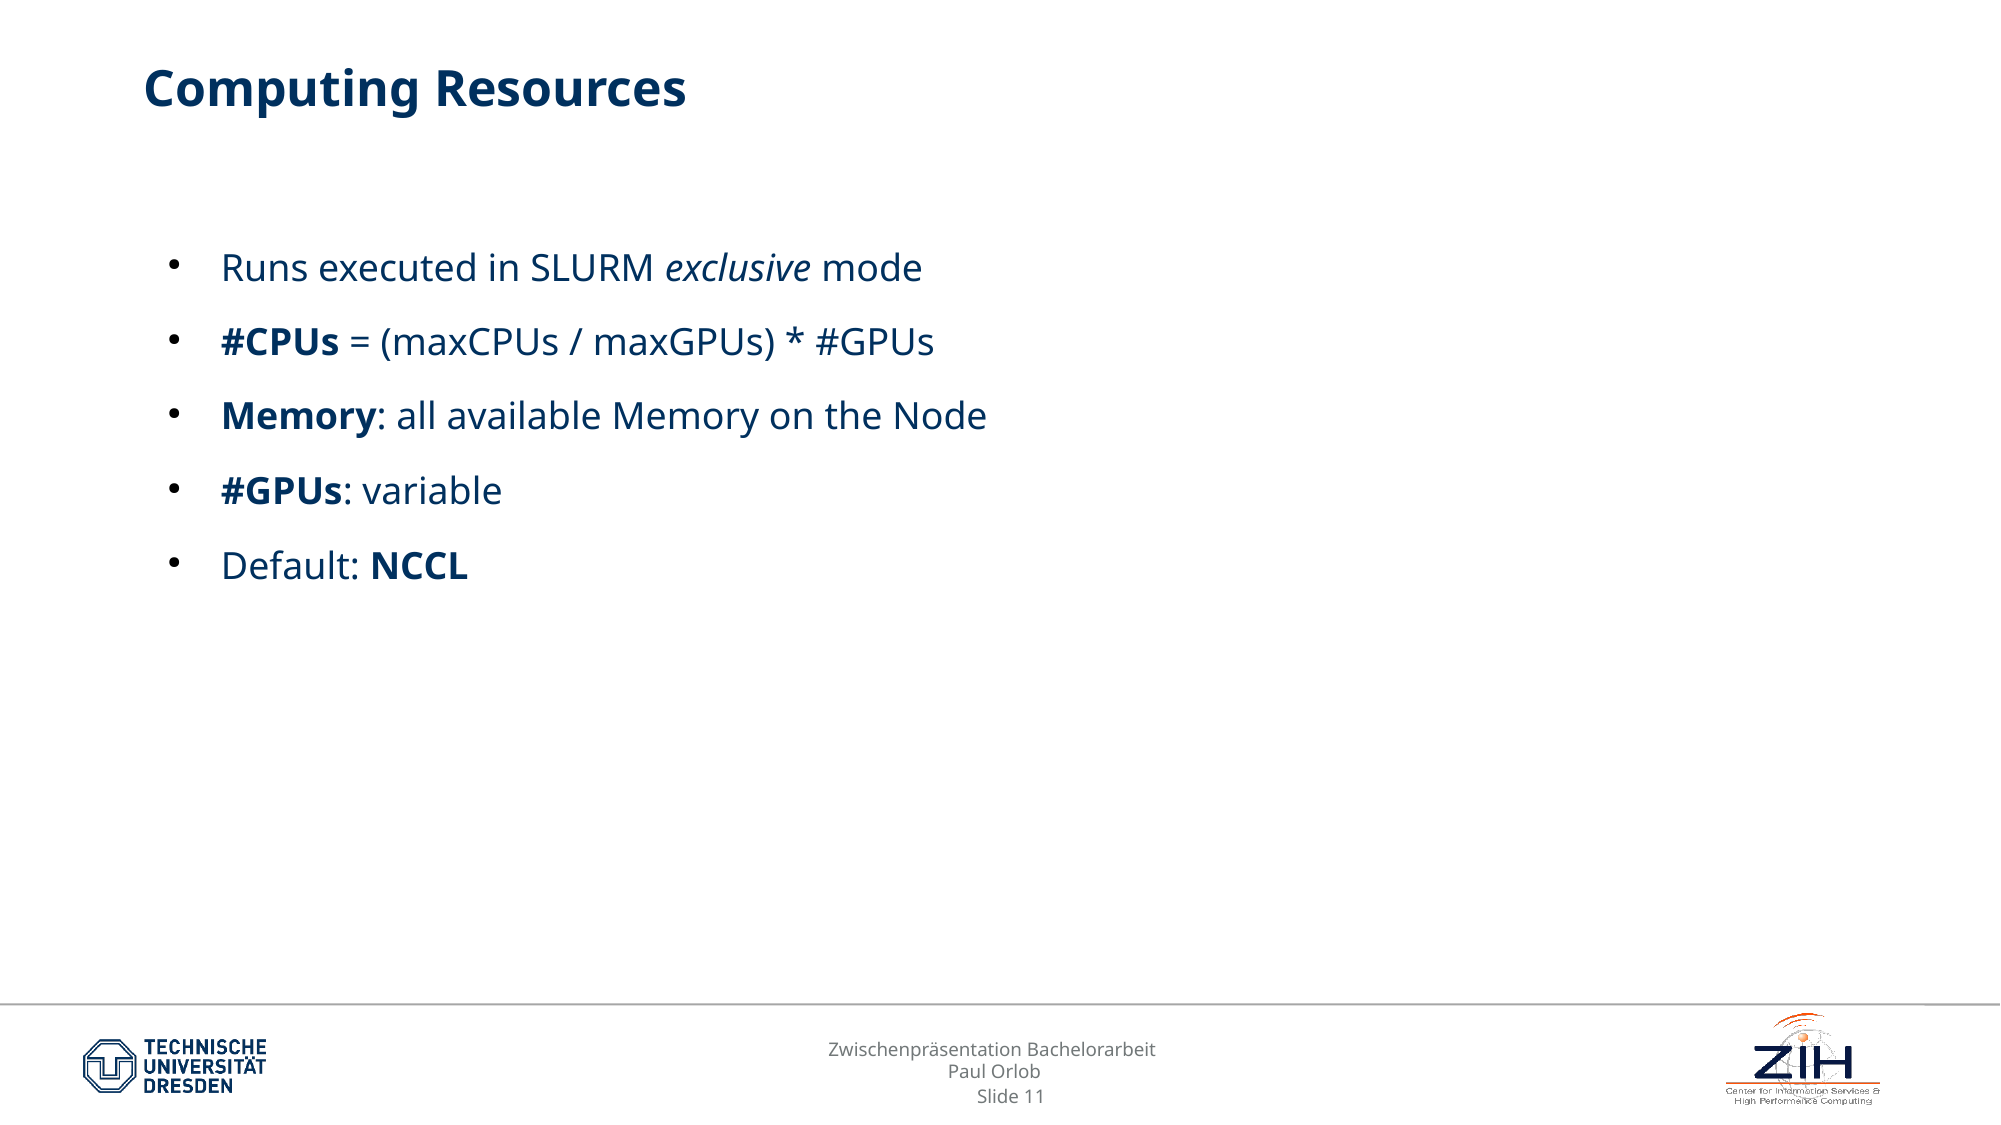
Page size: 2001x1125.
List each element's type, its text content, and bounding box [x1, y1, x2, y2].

picture [83, 1039, 266, 1093]
title Computing Resources [143, 56, 1880, 169]
list Runs executed in SLURM exclusive mode #CPUs = (maxCPUs / maxGPUs) * #GPUs Memory: all available Memory on the Node #GPUs: variable Default: NCCL [150, 243, 1720, 957]
picture [1726, 1013, 1880, 1105]
